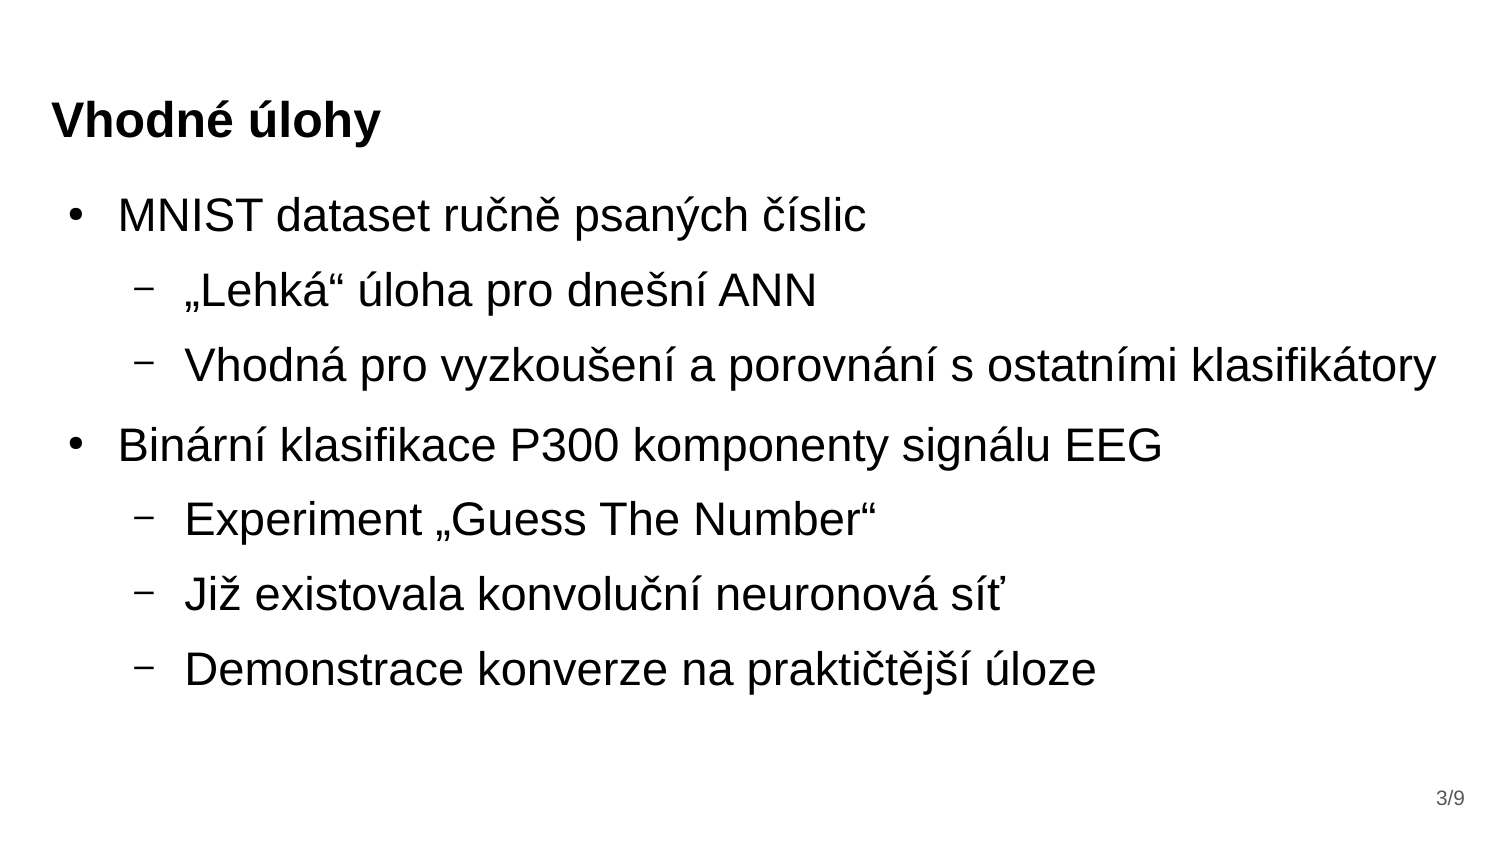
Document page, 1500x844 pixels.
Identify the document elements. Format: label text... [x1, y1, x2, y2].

list MNIST dataset ručně psaných číslic „Lehká“ úloha pro dnešní ANN Vhodná pro vyzkoušení a porovnání s ostatními klasifikátory Binární klasifikace P300 komponenty signálu EEG Experiment „Guess The Number“ Již existovala konvoluční neuronová síť Demonstrace konverze na praktičtější úloze [51, 189, 1449, 750]
title Vhodné úlohy [51, 49, 1449, 189]
